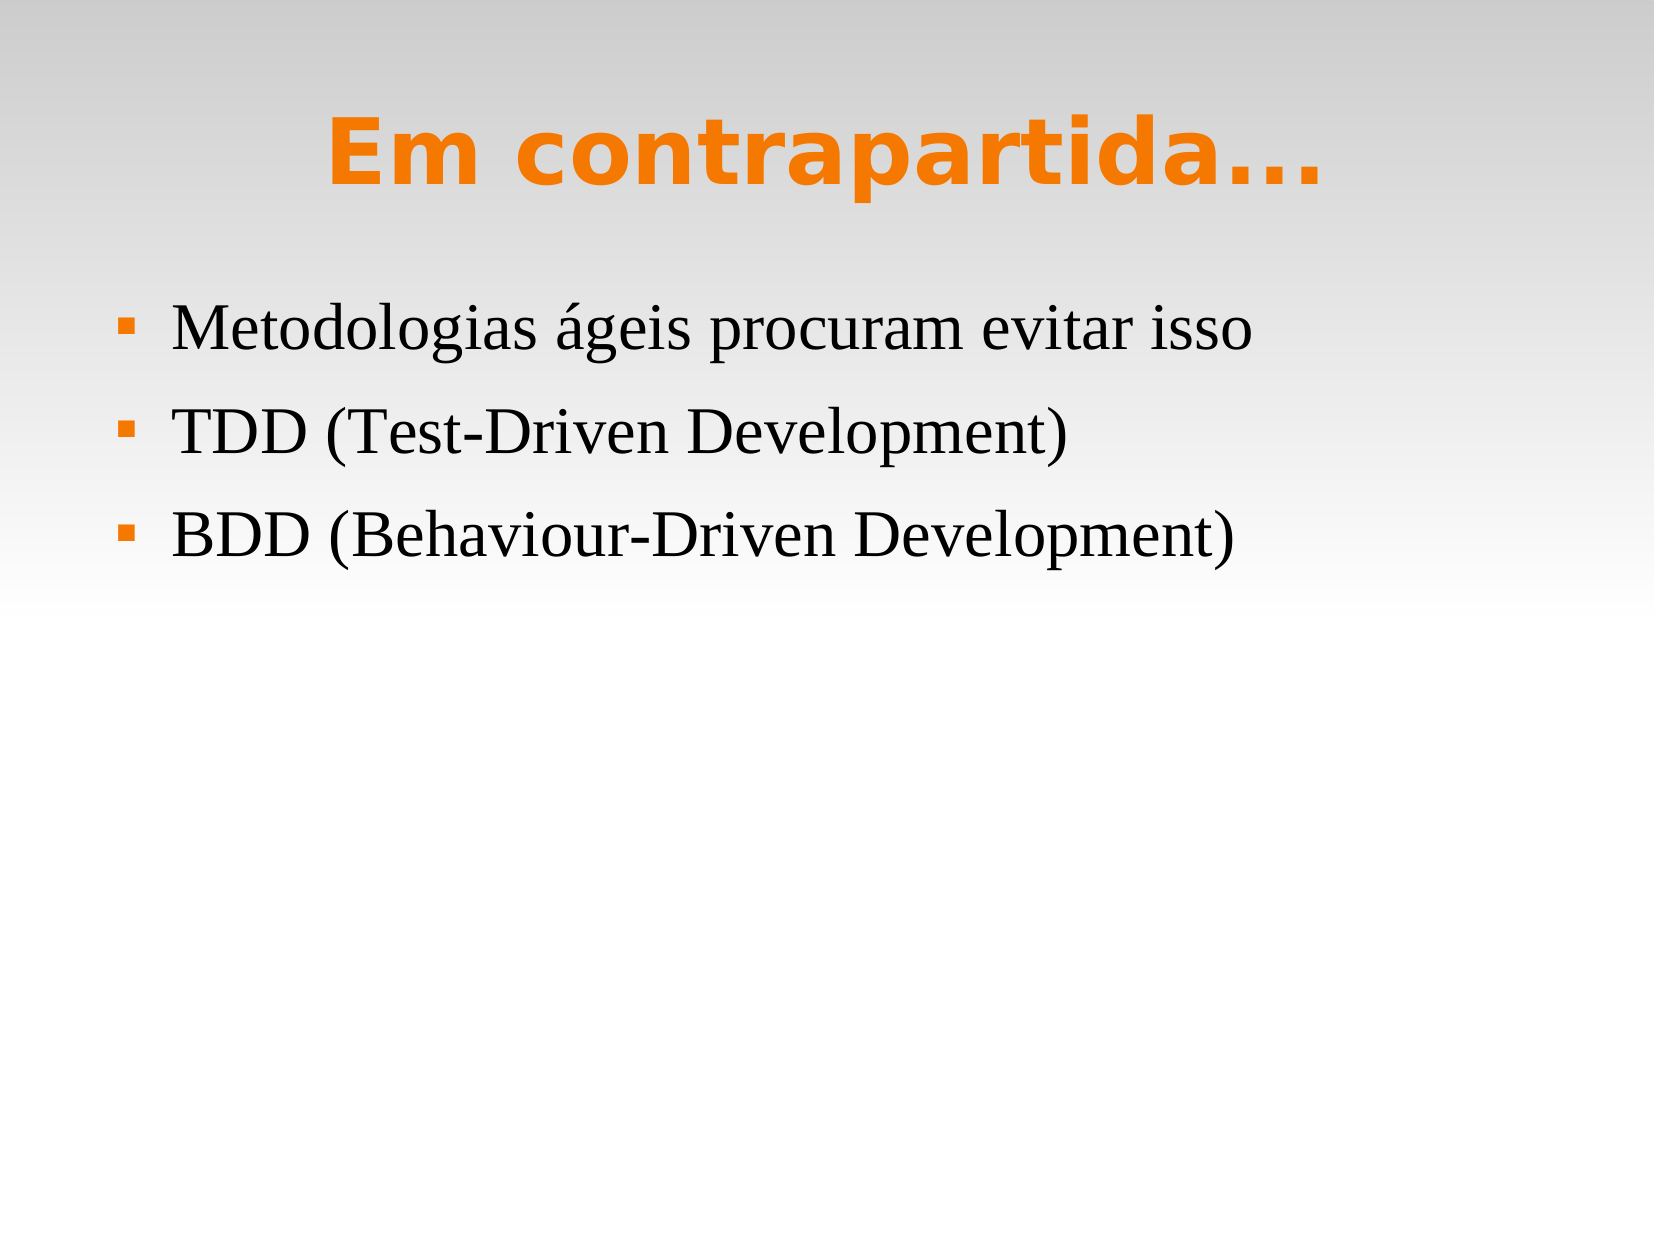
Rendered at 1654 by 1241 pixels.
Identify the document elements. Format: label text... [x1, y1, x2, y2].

list Metodologias ágeis procuram evitar isso TDD (Test-Driven Development) BDD (Behaviour-Driven Development) [82, 290, 1571, 1094]
title Em contrapartida... [82, 56, 1571, 250]
